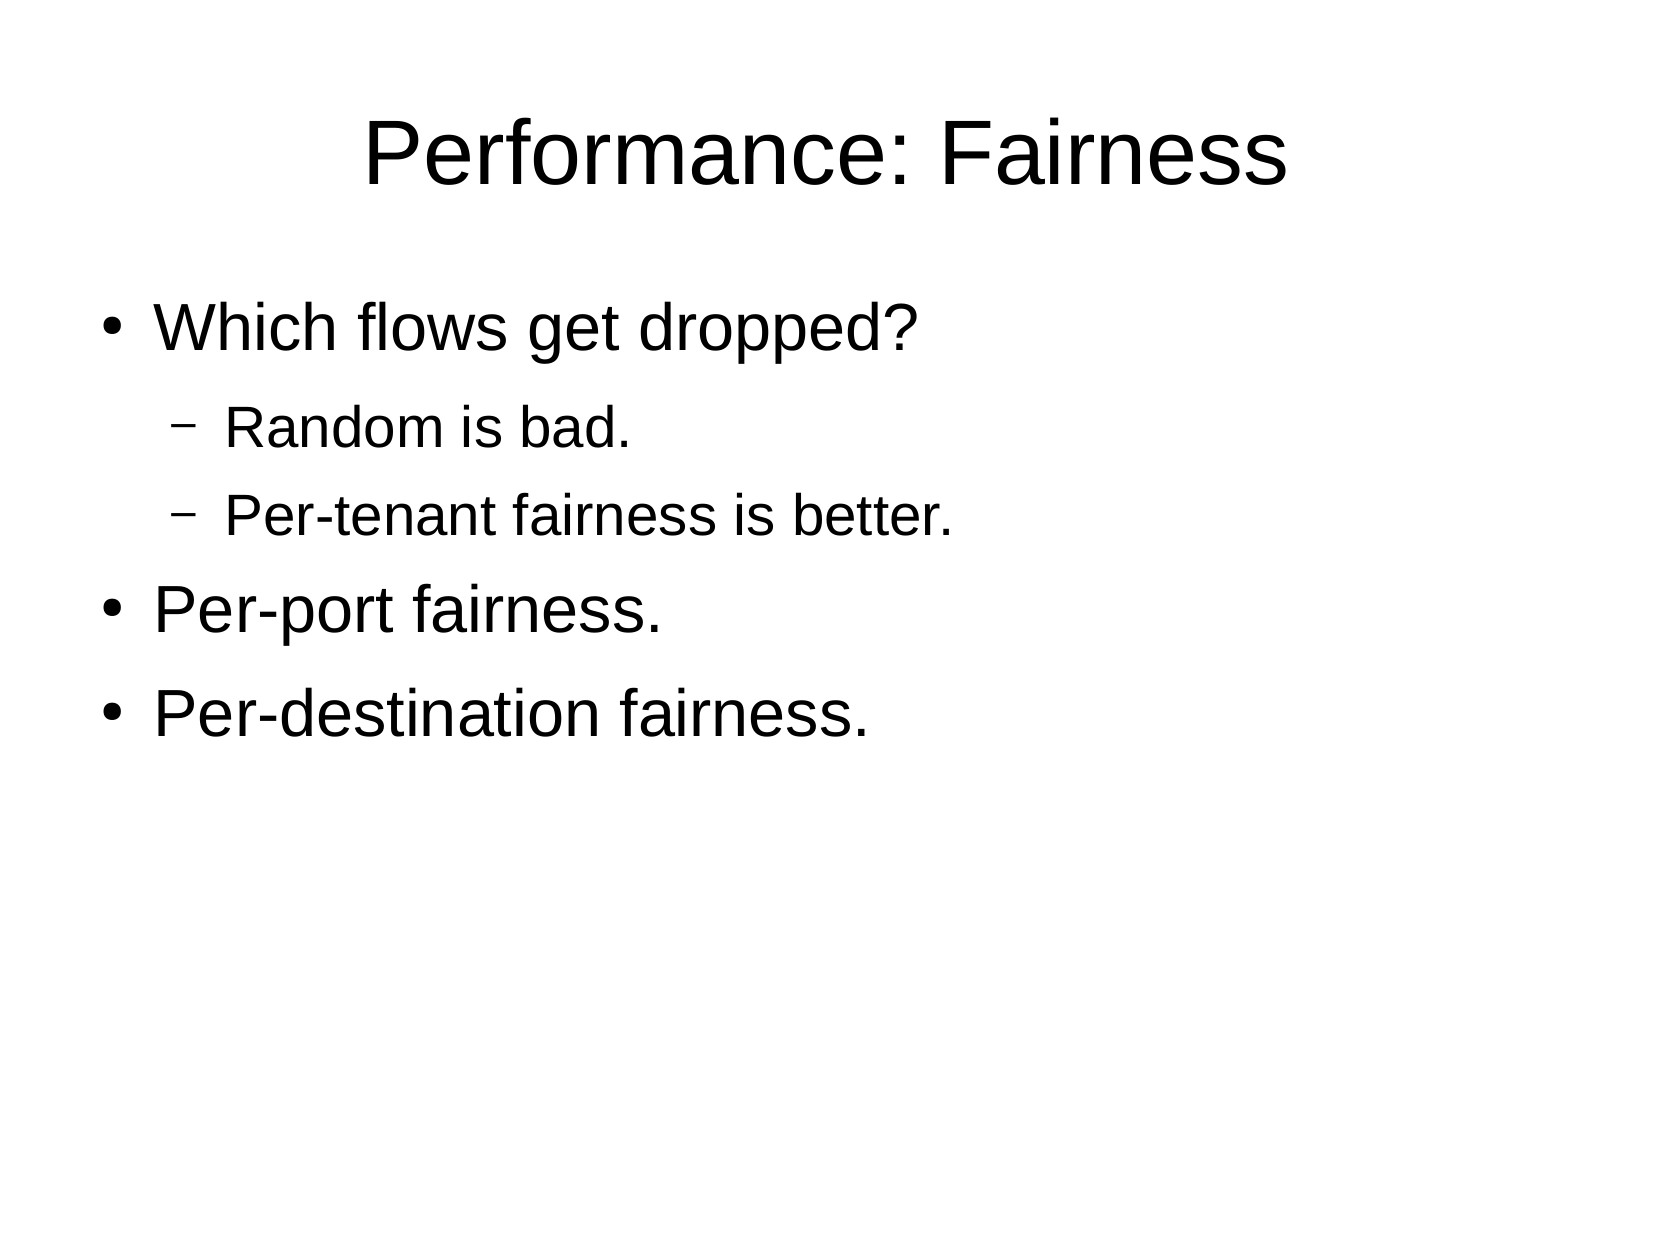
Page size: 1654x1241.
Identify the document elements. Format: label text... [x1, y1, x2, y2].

title Performance: Fairness [82, 49, 1571, 257]
list Which flows get dropped? Random is bad. Per-tenant fairness is better. Per-port fairness. Per-destination fairness. [82, 290, 1538, 1010]
